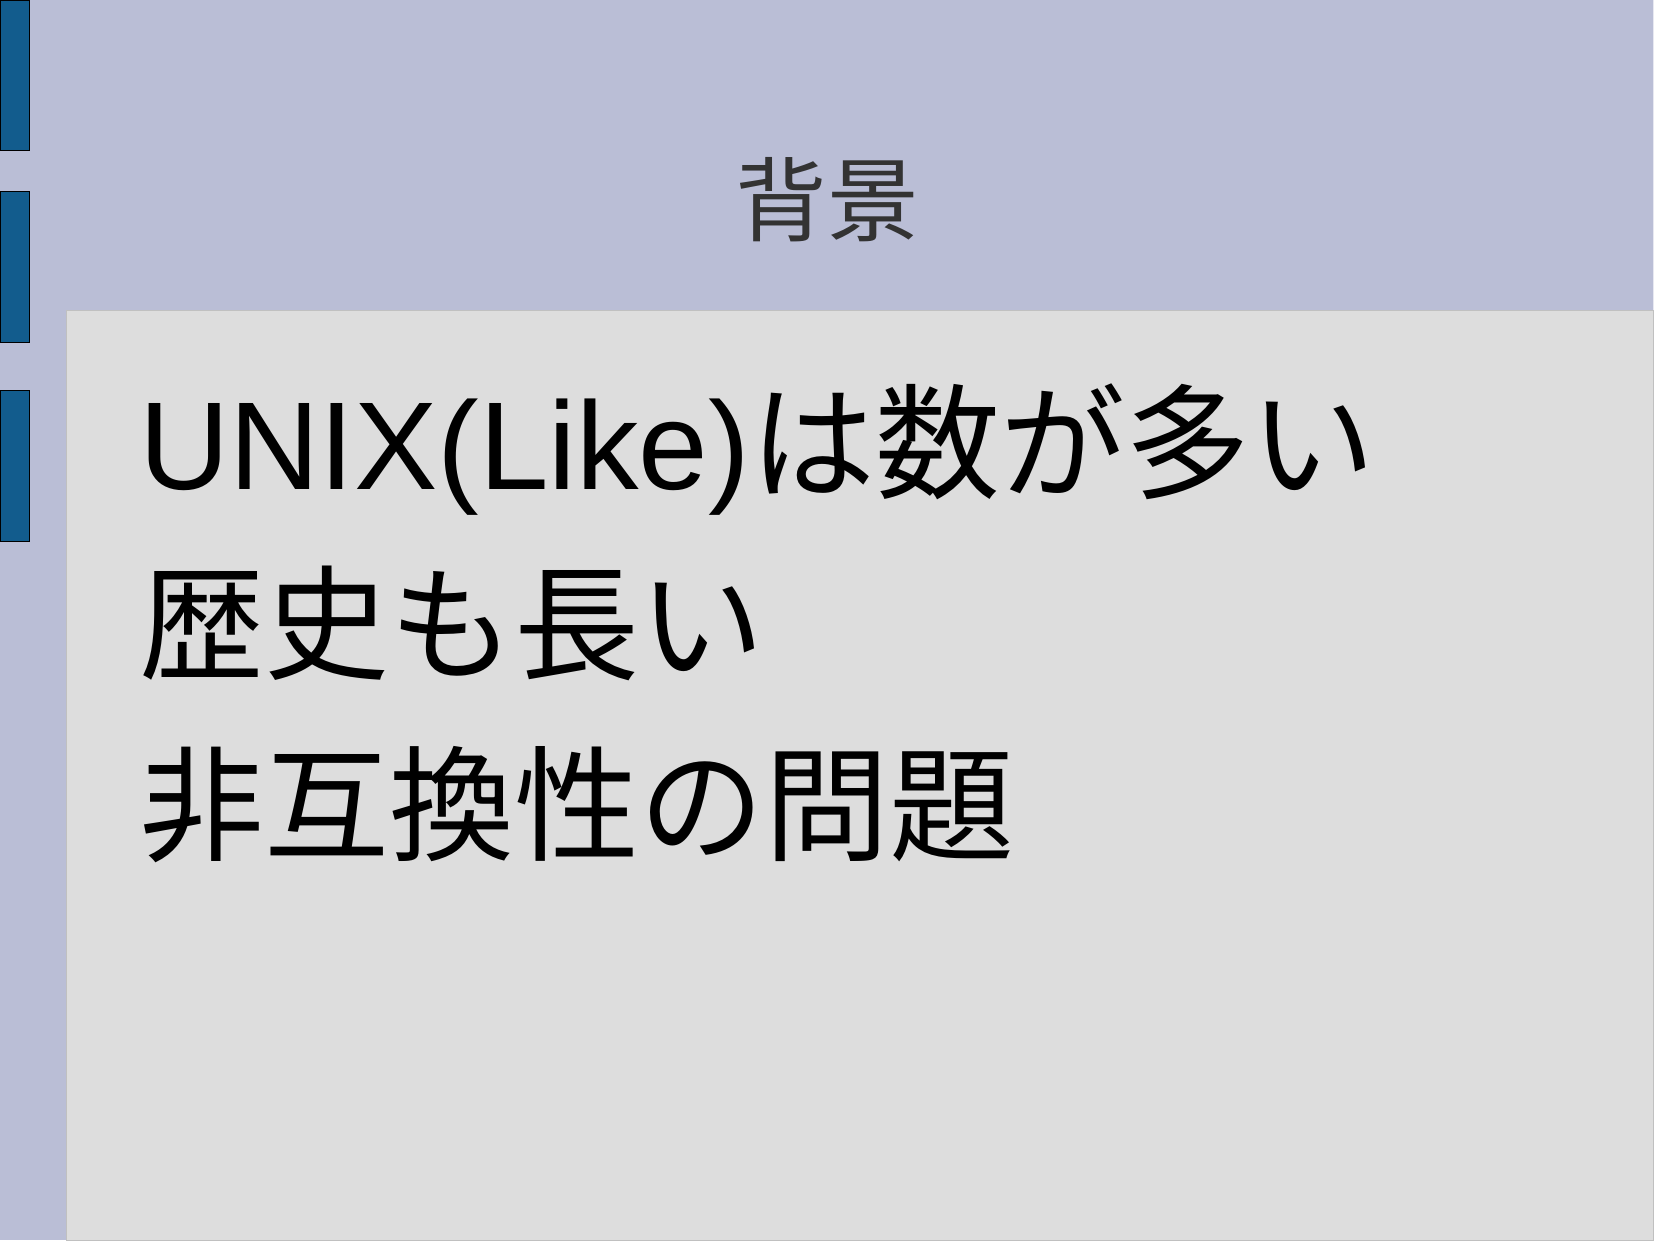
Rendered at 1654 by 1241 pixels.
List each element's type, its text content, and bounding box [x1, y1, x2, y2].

title 背景 [121, 91, 1534, 299]
list UNIX(Like)は数が多い 歴史も長い 非互換性の問題 [121, 344, 1534, 1112]
